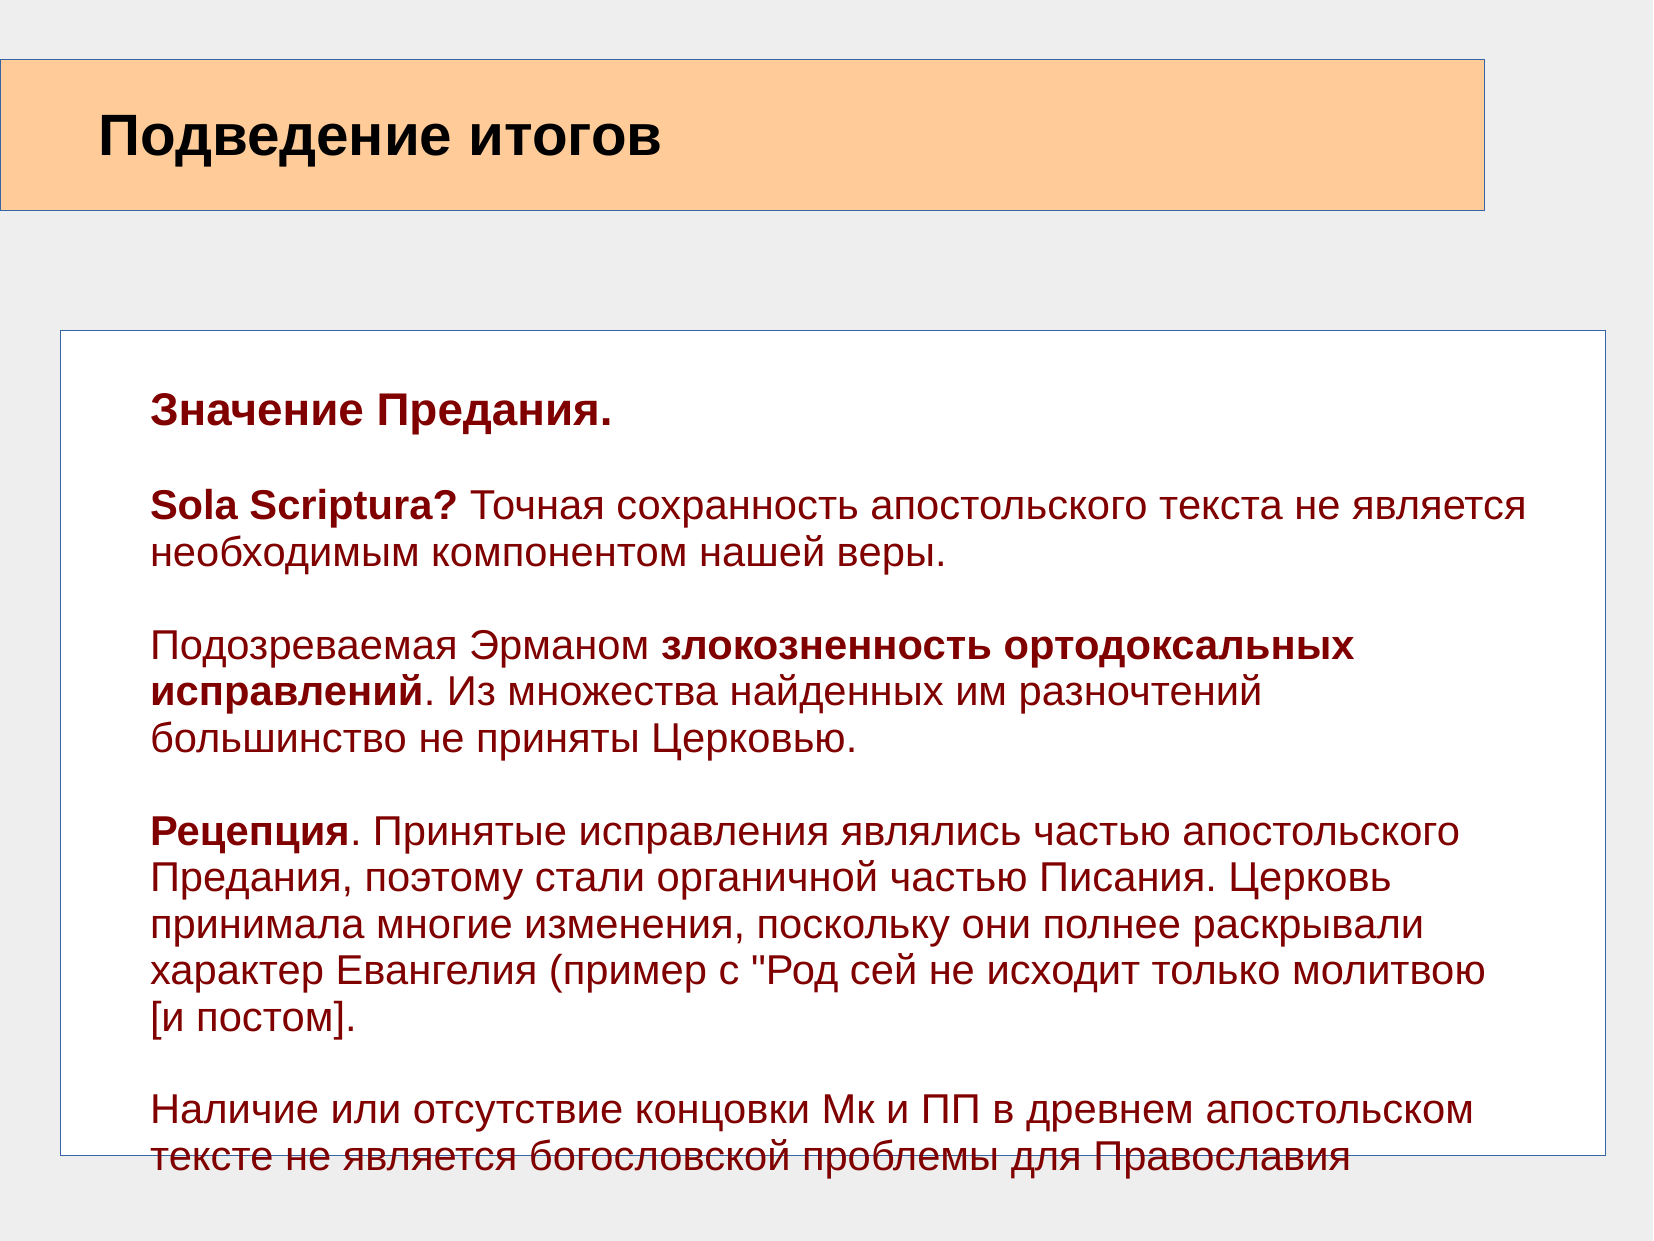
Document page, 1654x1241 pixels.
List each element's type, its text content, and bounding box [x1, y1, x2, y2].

text_box [534, 1141, 881, 1156]
text_box [1130, 1150, 1140, 1156]
text_box [665, 1150, 676, 1156]
text_box [1244, 1151, 1253, 1156]
text_box [314, 1150, 325, 1156]
text_box Подведение итогов [0, 59, 1485, 211]
text_box [923, 1150, 934, 1156]
text_box [1197, 1150, 1208, 1156]
text_box [60, 330, 1606, 1156]
text_box [256, 1150, 267, 1156]
subtitle Значение Предания. Sola Scriptura? Точная сохранность апостольского текста не является необходимым компонентом нашей веры. Подозреваемая Эрманом злокозненность ортодоксальных исправлений. Из множества найденных им разночтений большинство не приняты Церковью. Рецепция. Принятые исправления являлись частью апостольского Предания, поэтому стали органичной частью Писания. Церковь принимала многие изменения, поскольку они полнее раскрывали характер Евангелия (пример с "Род сей не исходит только молитвою [и постом]. Наличие или отсутствие концовки Мк и ПП в древнем апостольском тексте не является богословской проблемы для Православия [150, 384, 1531, 1141]
text_box [1176, 1151, 1185, 1156]
text_box [750, 1150, 761, 1156]
text_box [372, 1151, 381, 1156]
text_box [174, 1150, 185, 1156]
text_box [1334, 1151, 1344, 1156]
text_box [395, 1151, 404, 1156]
text_box [831, 1150, 841, 1156]
text_box [1290, 1151, 1299, 1156]
text_box [853, 1150, 864, 1156]
text_box [439, 1150, 450, 1156]
text_box [1065, 1151, 1075, 1156]
text_box [1043, 1151, 1052, 1156]
text_box [558, 1150, 569, 1156]
text_box [535, 1152, 546, 1156]
text_box [809, 1151, 818, 1156]
text_box [643, 1151, 652, 1156]
text_box [500, 1151, 510, 1156]
text_box [878, 1152, 889, 1156]
text_box [689, 1151, 698, 1156]
text_box [596, 1150, 607, 1156]
text_box [417, 1151, 427, 1156]
text_box [877, 1141, 1096, 1156]
text_box [901, 1151, 910, 1156]
text_box [348, 1151, 358, 1156]
text_box [1100, 1145, 1116, 1156]
